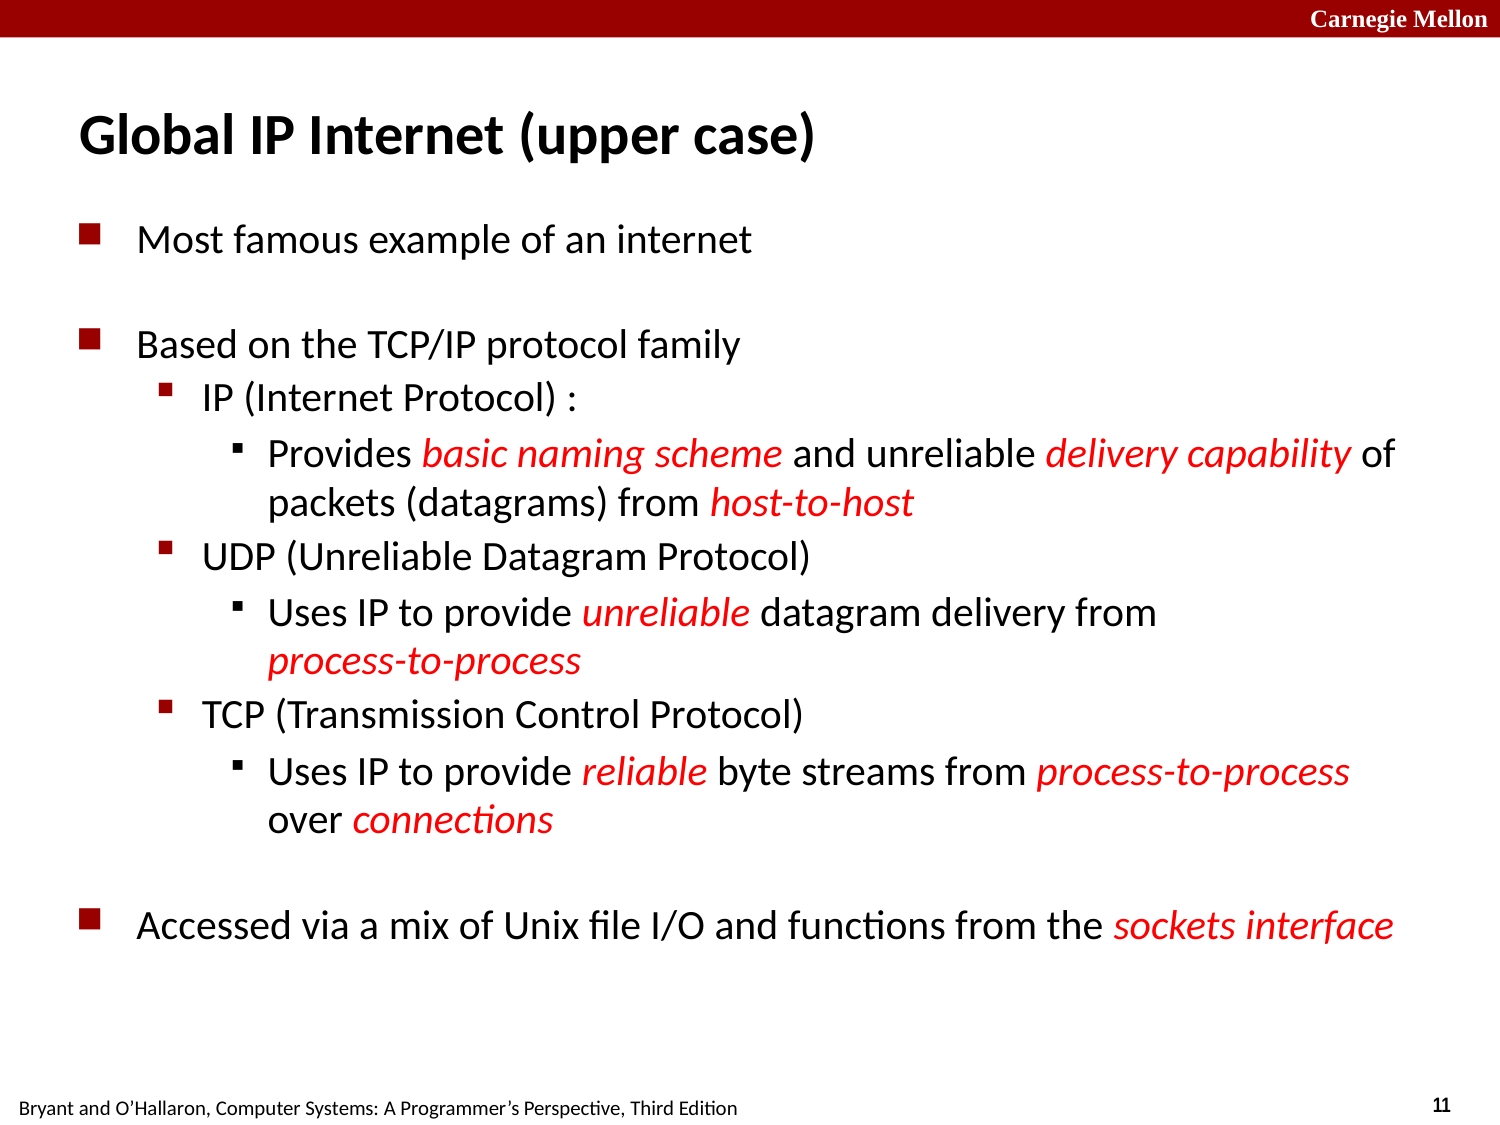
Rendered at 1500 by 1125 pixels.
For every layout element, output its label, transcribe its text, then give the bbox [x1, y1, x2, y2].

list Most famous example of an internet Based on the TCP/IP protocol family IP (Internet Protocol) : Provides basic naming scheme and unreliable delivery capability of packets (datagrams) from host-to-host UDP (Unreliable Datagram Protocol) Uses IP to provide unreliable datagram delivery from process-to-process TCP (Transmission Control Protocol) Uses IP to provide reliable byte streams from process-to-process over connections Accessed via a mix of Unix file I/O and functions from the sockets interface [65, 212, 1425, 1029]
title Global IP Internet (upper case) [64, 68, 1310, 194]
